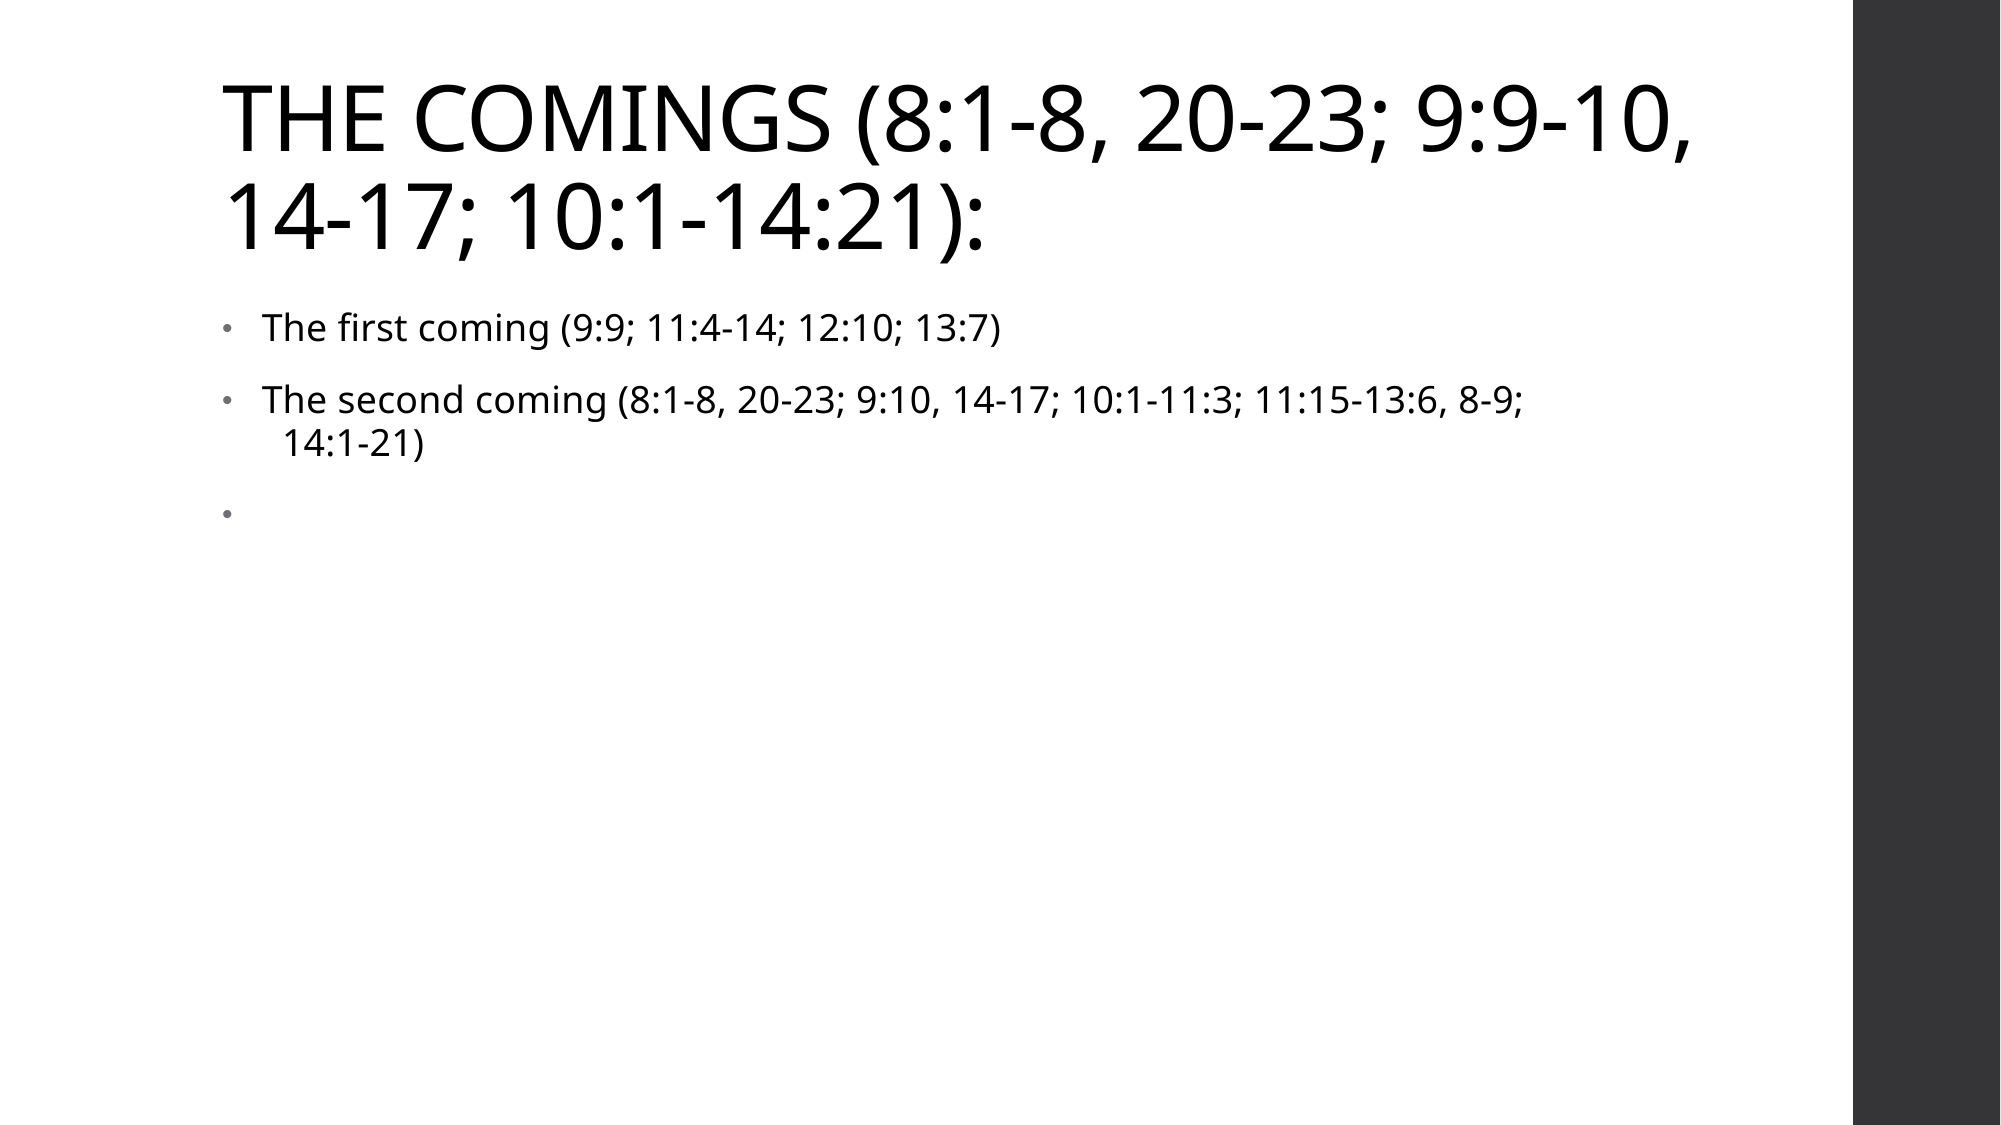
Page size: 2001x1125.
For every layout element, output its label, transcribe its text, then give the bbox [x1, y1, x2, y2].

title THE COMINGS (8:1-8, 20-23; 9:9-10, 14-17; 10:1-14:21): [206, 60, 1797, 278]
list The first coming (9:9; 11:4-14; 12:10; 13:7) The second coming (8:1-8, 20-23; 9:10, 14-17; 10:1-11:3; 11:15-13:6, 8-9; 14:1-21) [206, 299, 1617, 1014]
